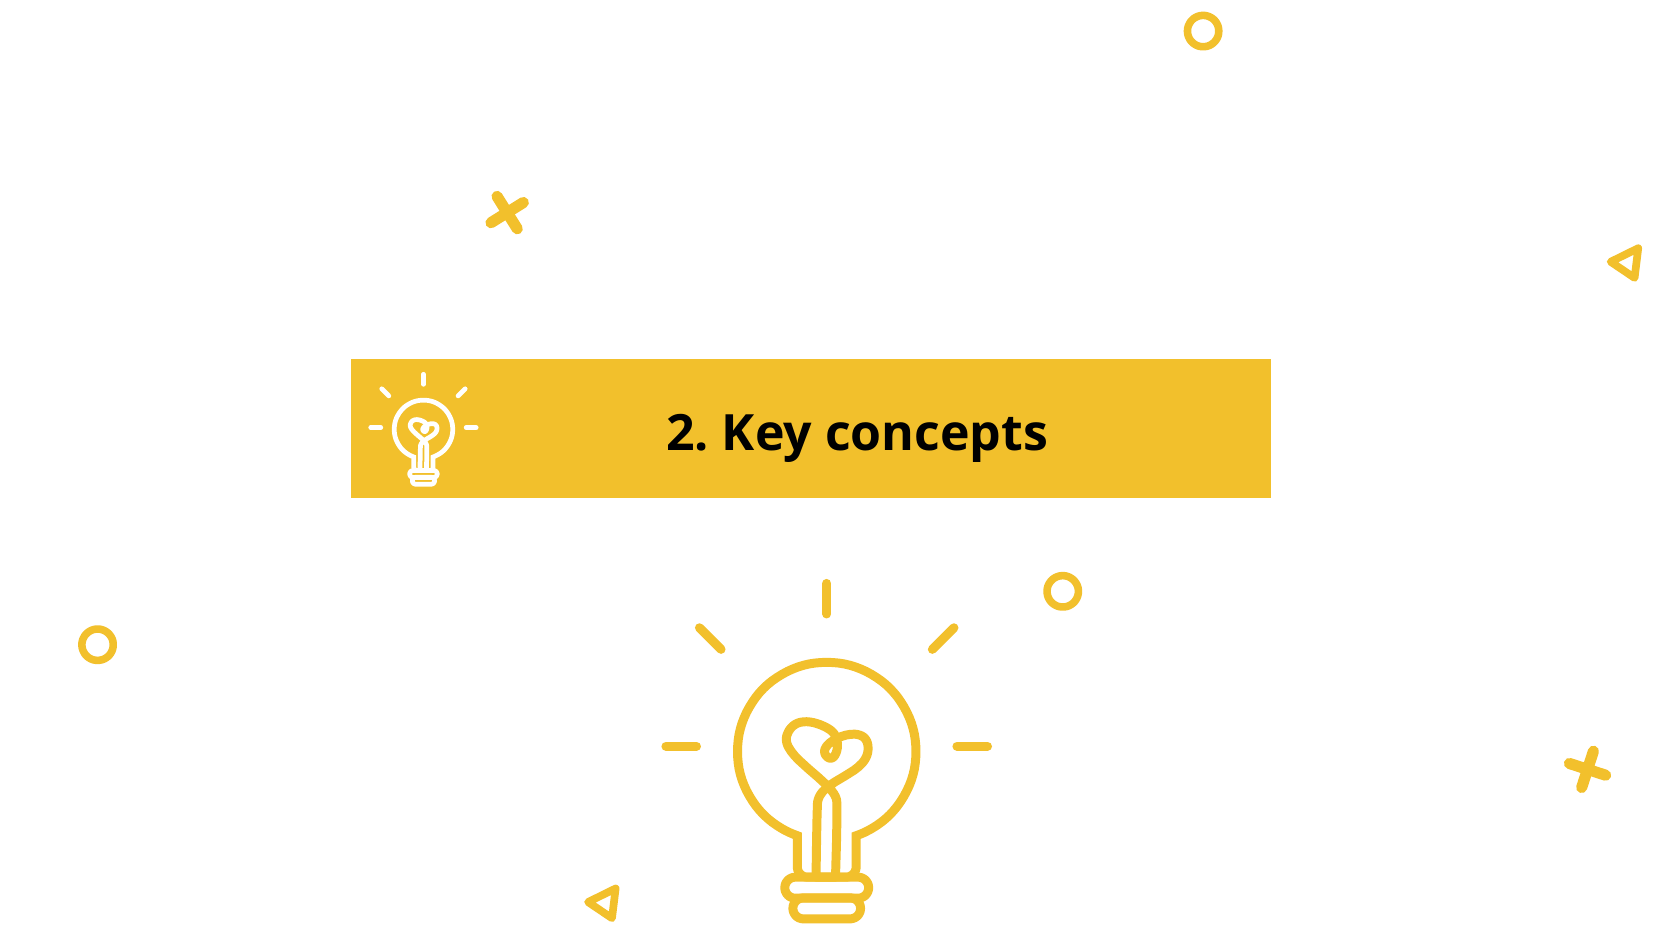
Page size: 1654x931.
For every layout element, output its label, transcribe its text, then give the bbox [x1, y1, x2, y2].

text_box 2. Key concepts [487, 339, 1241, 523]
